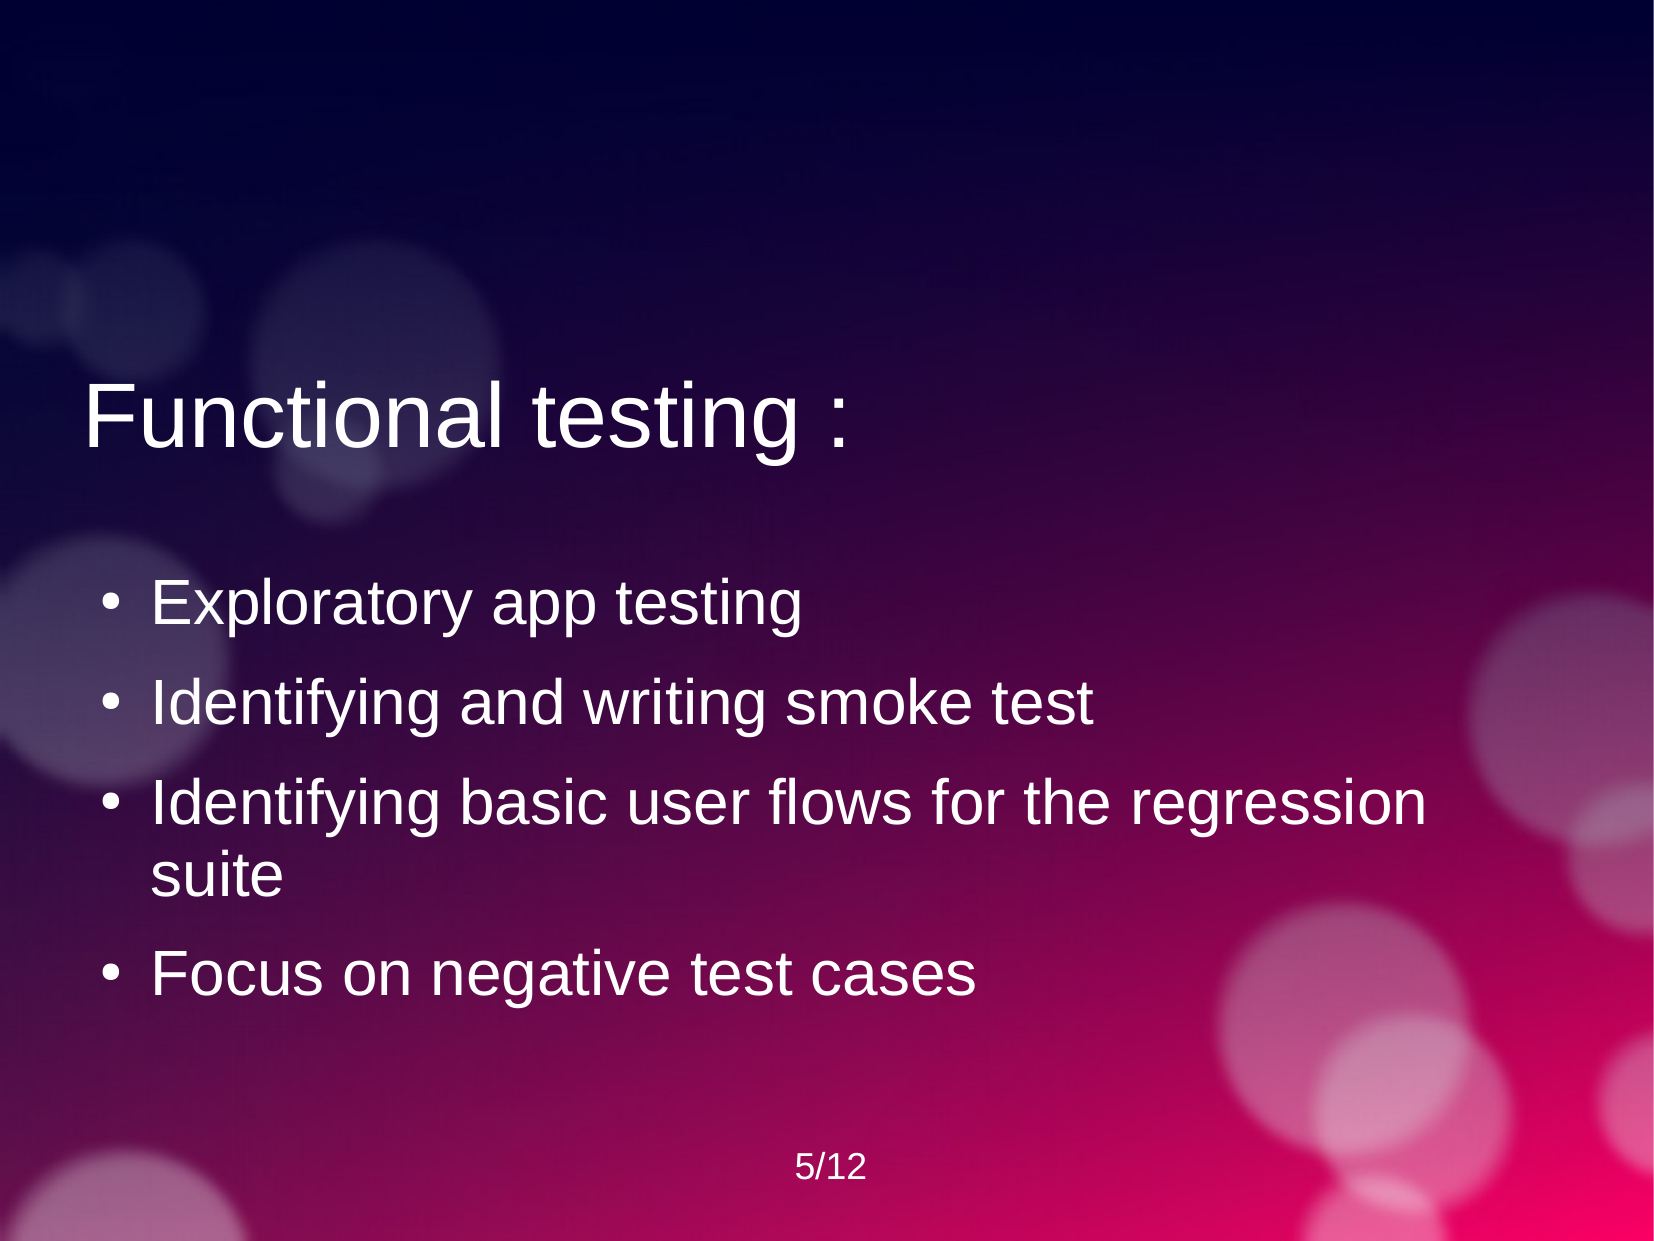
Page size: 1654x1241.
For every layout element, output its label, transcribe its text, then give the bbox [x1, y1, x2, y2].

title Functional testing : [82, 312, 1571, 520]
picture [0, 0, 1654, 1241]
text_box <number>/12 [516, 1137, 1146, 1208]
list Exploratory app testing Identifying and writing smoke test Identifying basic user flows for the regression suite Focus on negative test cases [82, 566, 1571, 1010]
